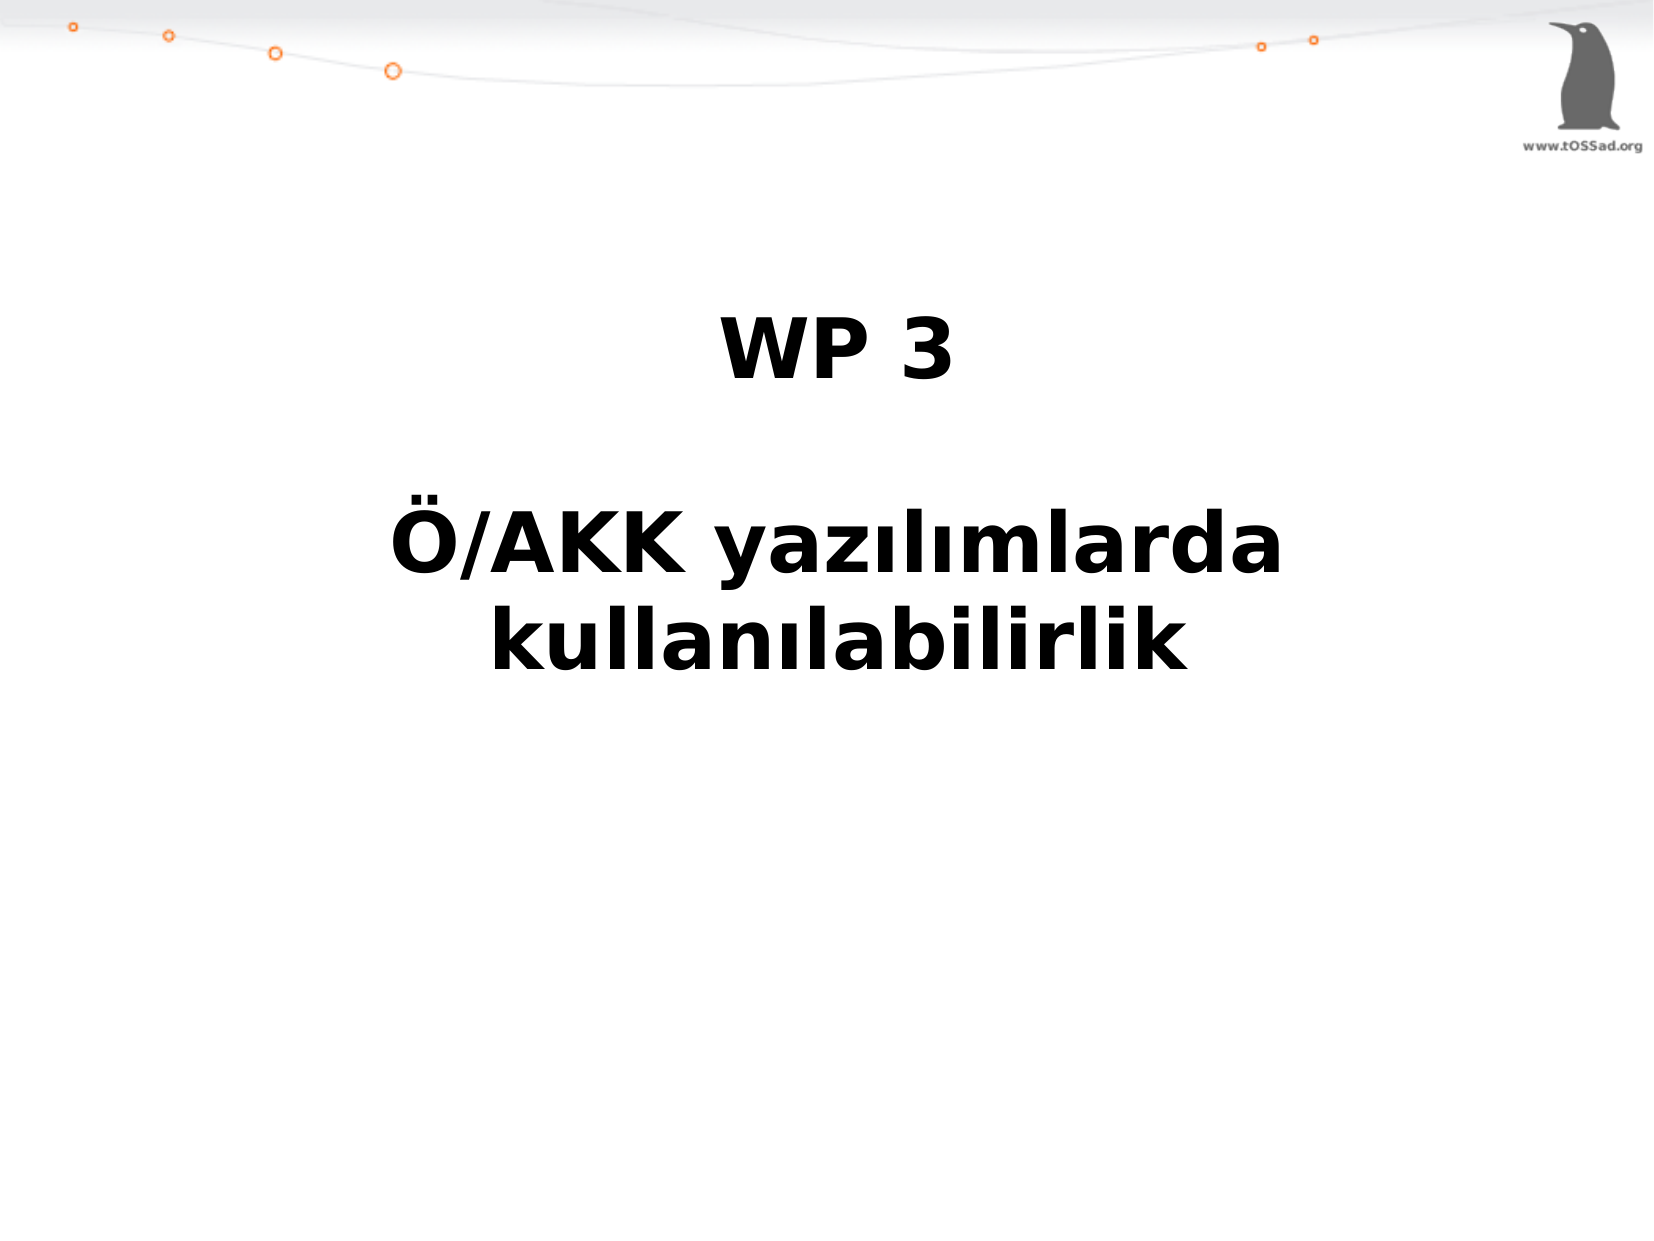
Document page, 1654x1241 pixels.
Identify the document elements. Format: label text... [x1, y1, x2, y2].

title WP 3 Ö/AKK yazılımlarda kullanılabilirlik [131, 301, 1544, 690]
picture [0, 0, 1654, 157]
